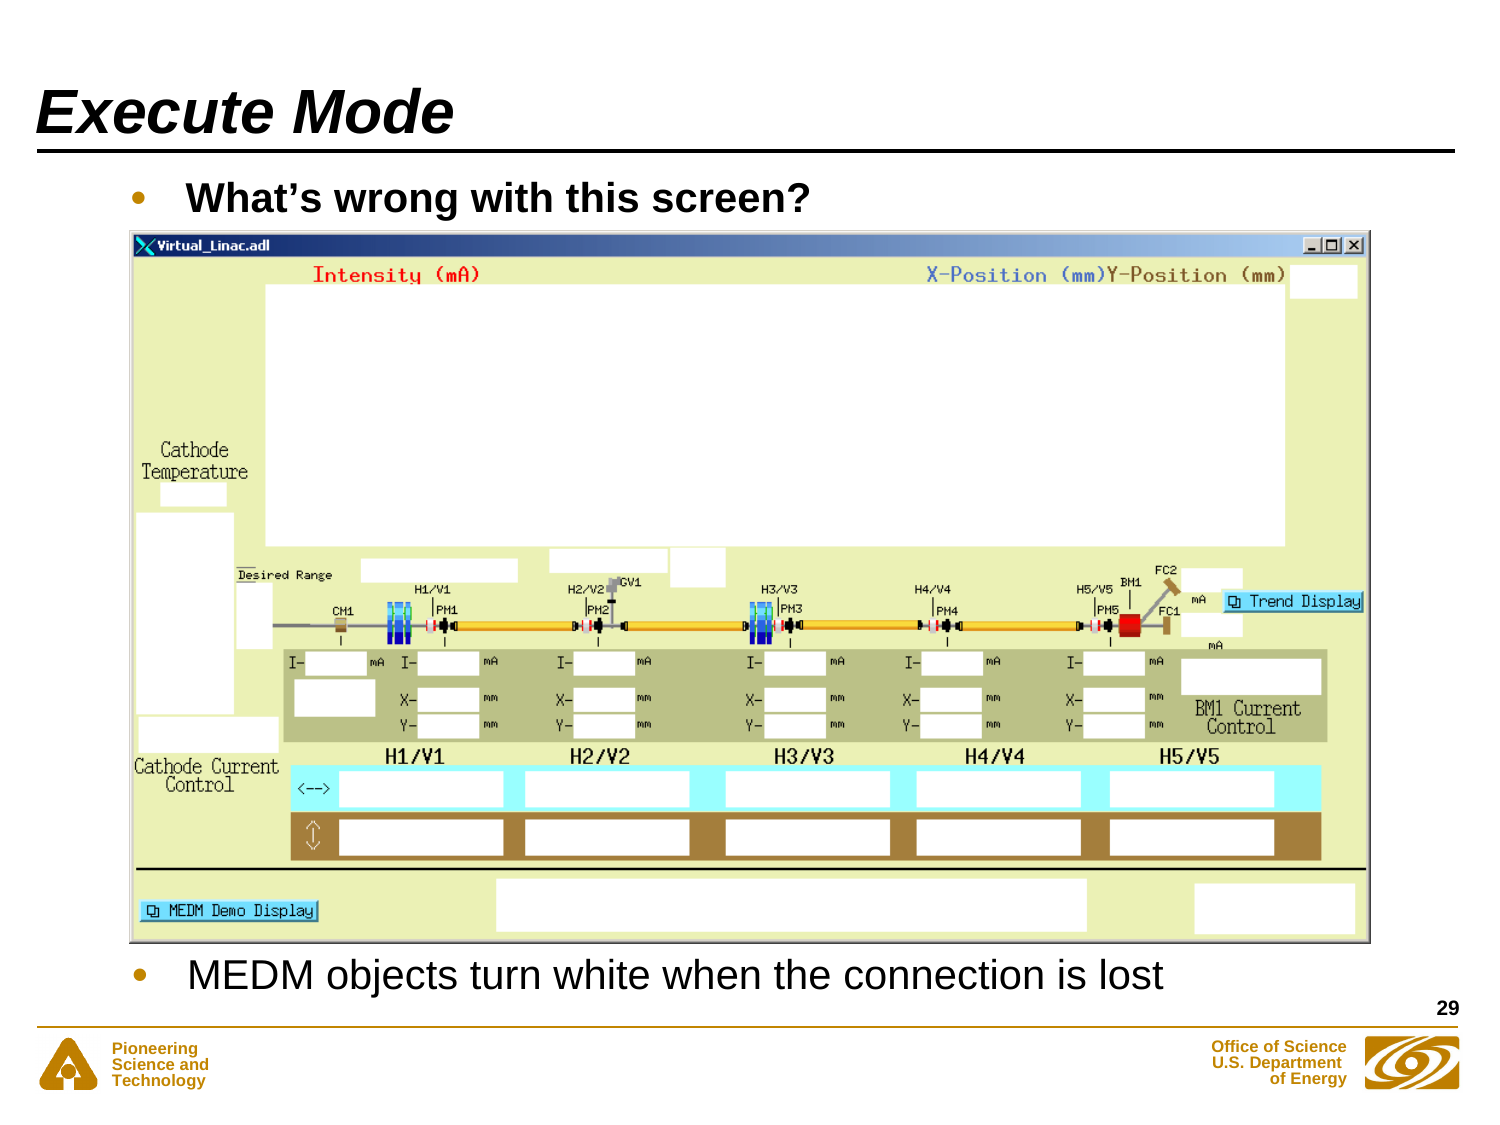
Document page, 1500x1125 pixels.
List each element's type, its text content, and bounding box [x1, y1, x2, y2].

picture [129, 230, 1371, 944]
picture [35, 1034, 101, 1094]
title Execute Mode [21, 75, 1459, 154]
text_box MEDM objects turn white when the connection is lost [116, 944, 1460, 1007]
picture [1362, 1032, 1463, 1093]
list What’s wrong with this screen? [114, 166, 1459, 232]
